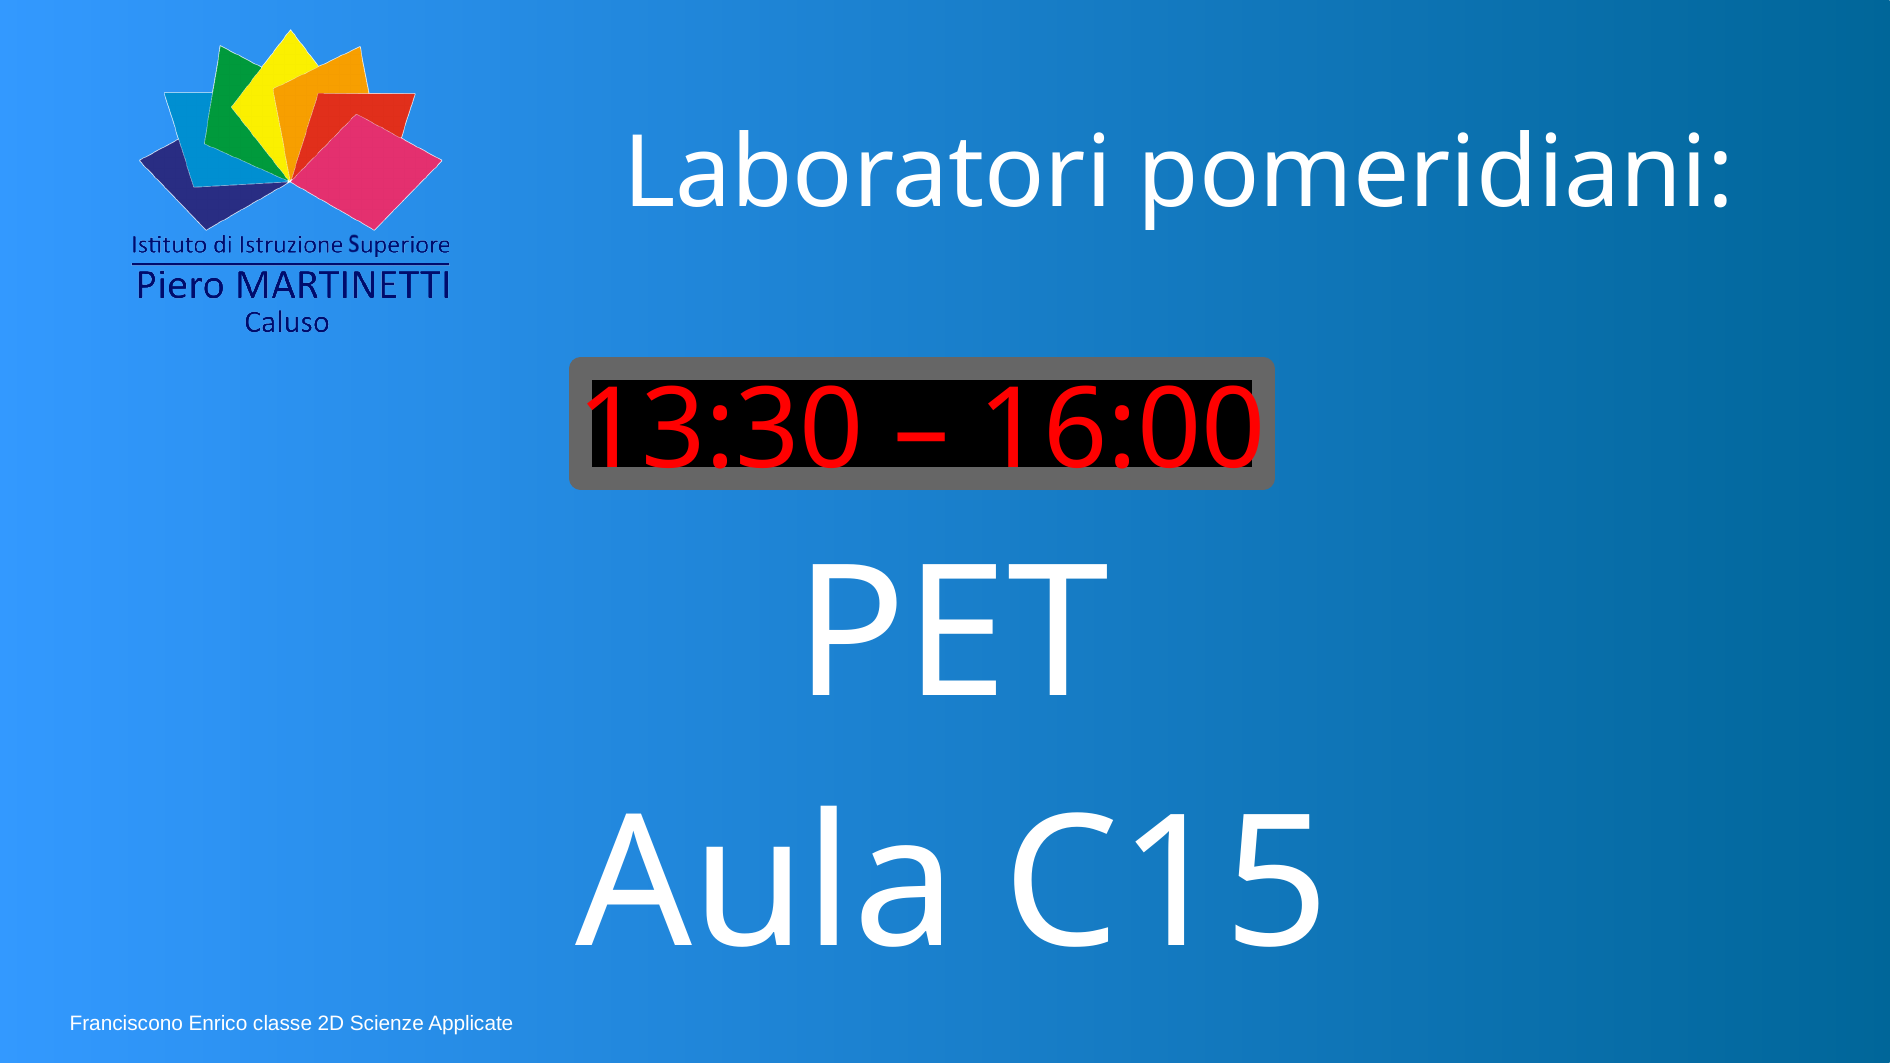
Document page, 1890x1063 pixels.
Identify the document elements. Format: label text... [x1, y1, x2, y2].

text_box 13:30 – 16:00 [580, 368, 1264, 479]
text_box Laboratori pomeridiani: [591, 91, 1861, 338]
text_box PET Aula C15 [205, 491, 1700, 1042]
picture [0, 23, 591, 355]
text_box Franciscono Enrico classe 2D Scienze Applicate [54, 1004, 628, 1063]
